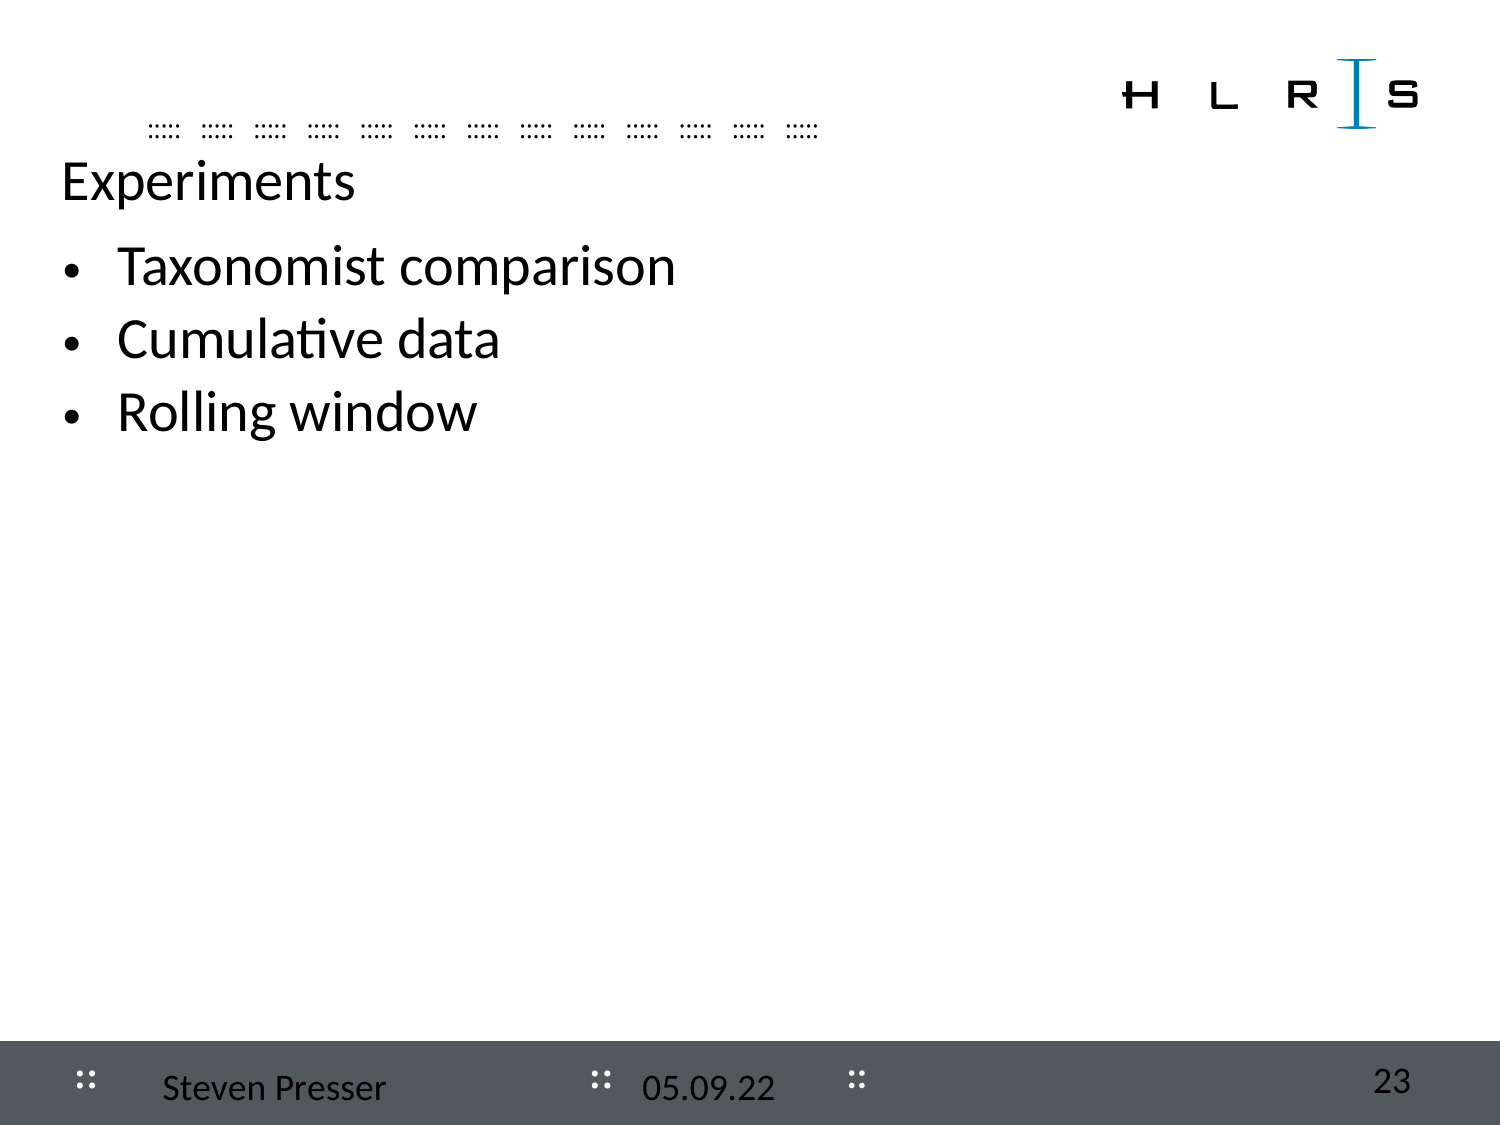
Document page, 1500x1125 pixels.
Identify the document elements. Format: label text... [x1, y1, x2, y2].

list Taxonomist comparison Cumulative data Rolling window [46, 234, 1464, 977]
picture [1360, 59, 1418, 108]
title Experiments [46, 108, 1464, 234]
picture [1122, 59, 1353, 108]
